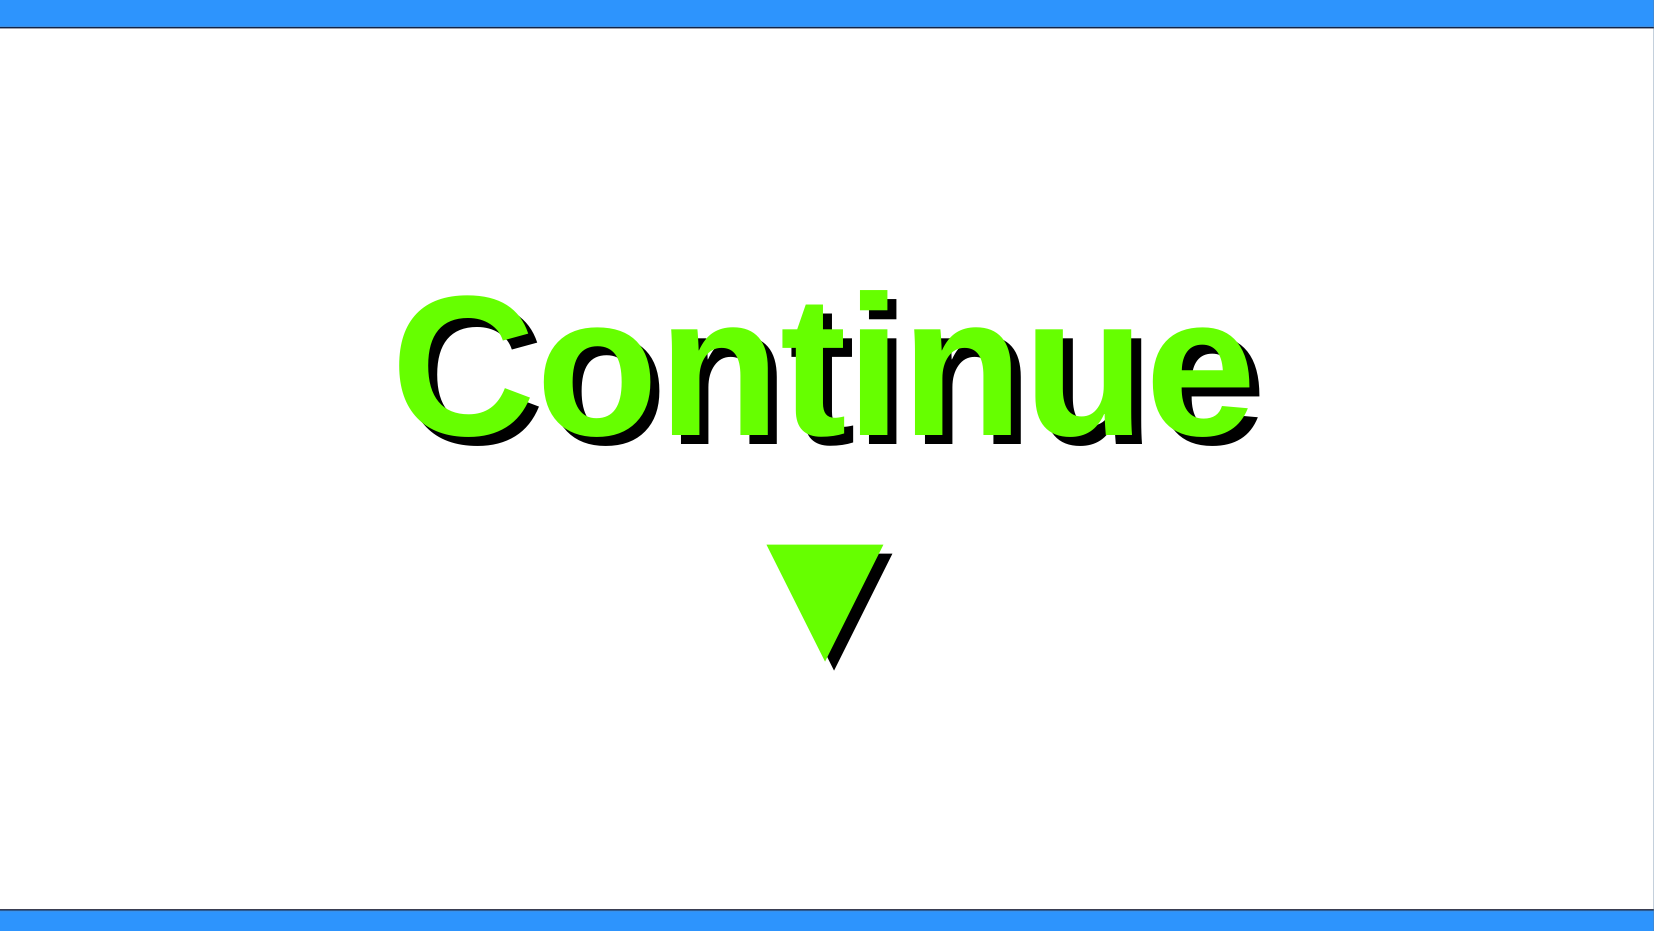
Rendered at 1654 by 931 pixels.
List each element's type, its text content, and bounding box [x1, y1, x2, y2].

picture [0, 0, 1654, 931]
text_box Continue ▼ [120, 247, 1531, 710]
